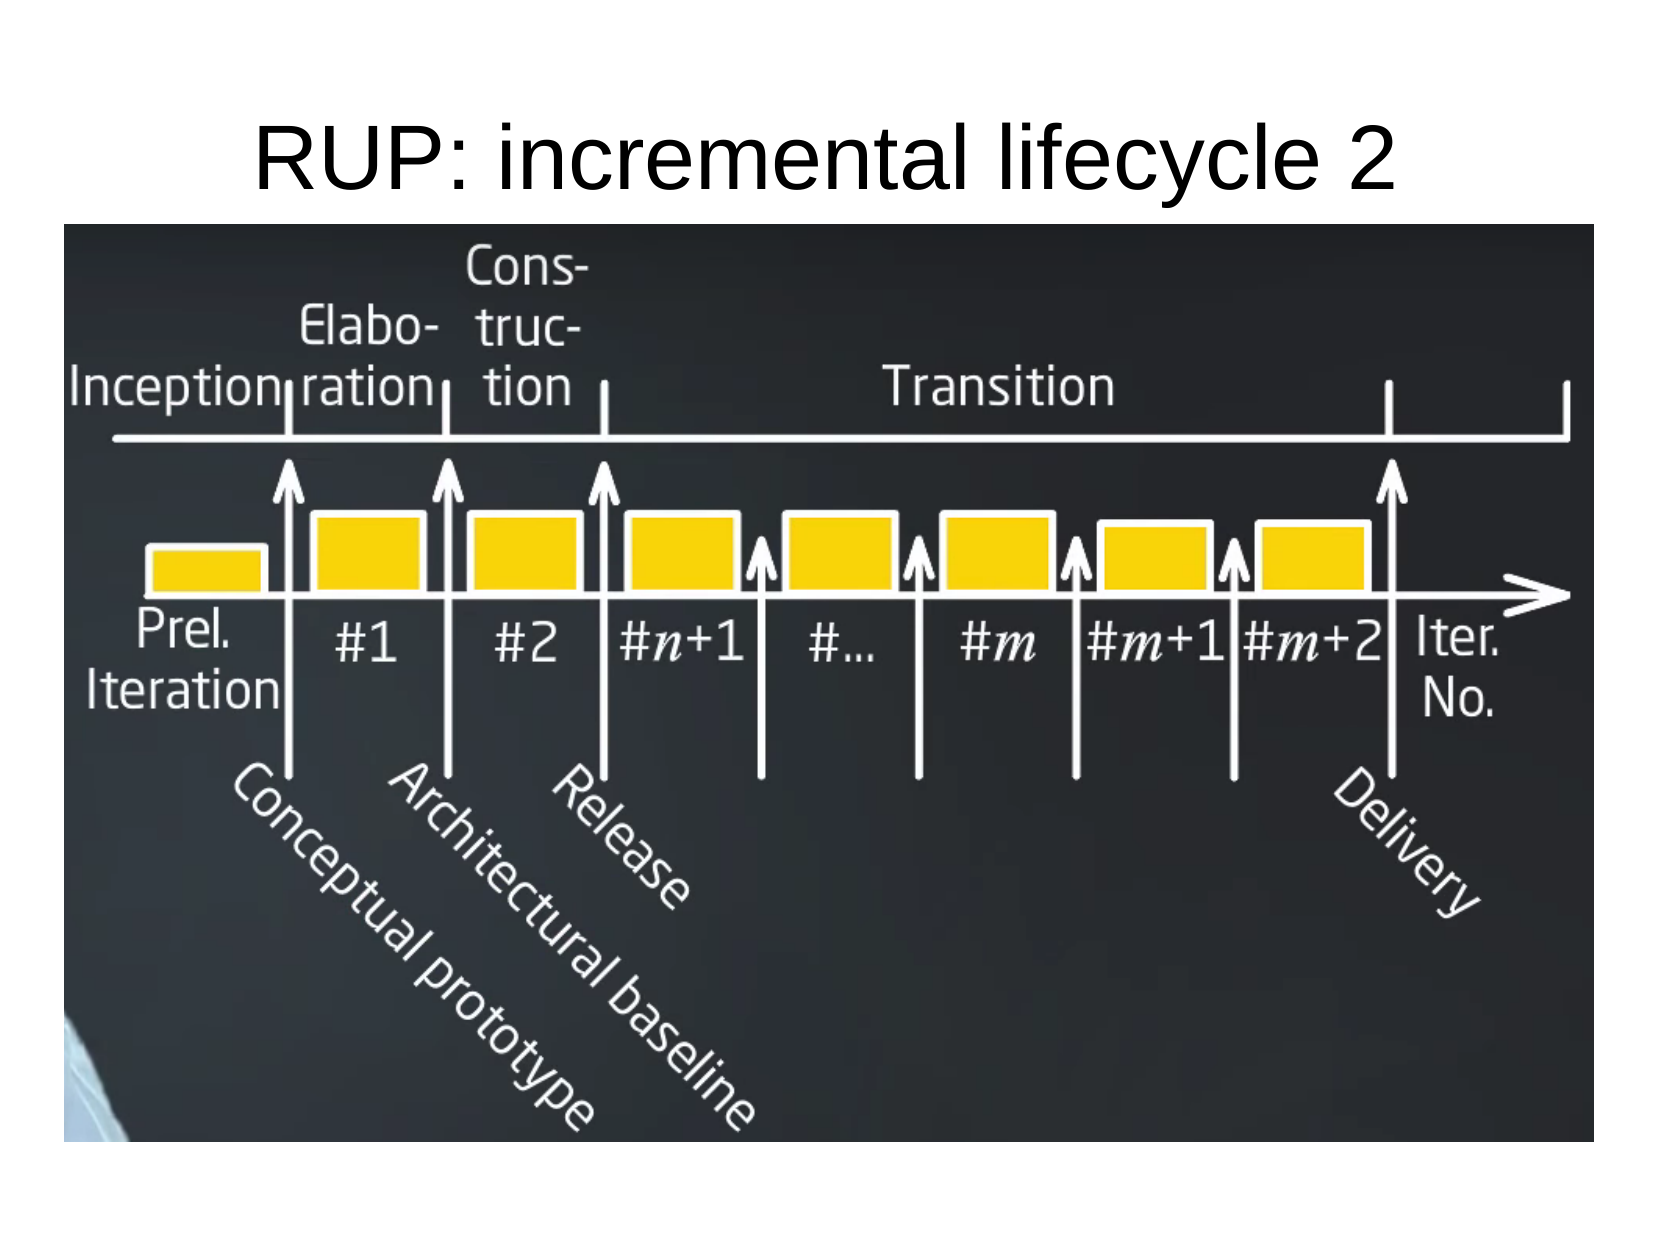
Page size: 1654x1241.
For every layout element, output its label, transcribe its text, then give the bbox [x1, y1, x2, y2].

picture [64, 224, 1594, 1142]
title RUP: incremental lifecycle 2 [82, 49, 1571, 224]
